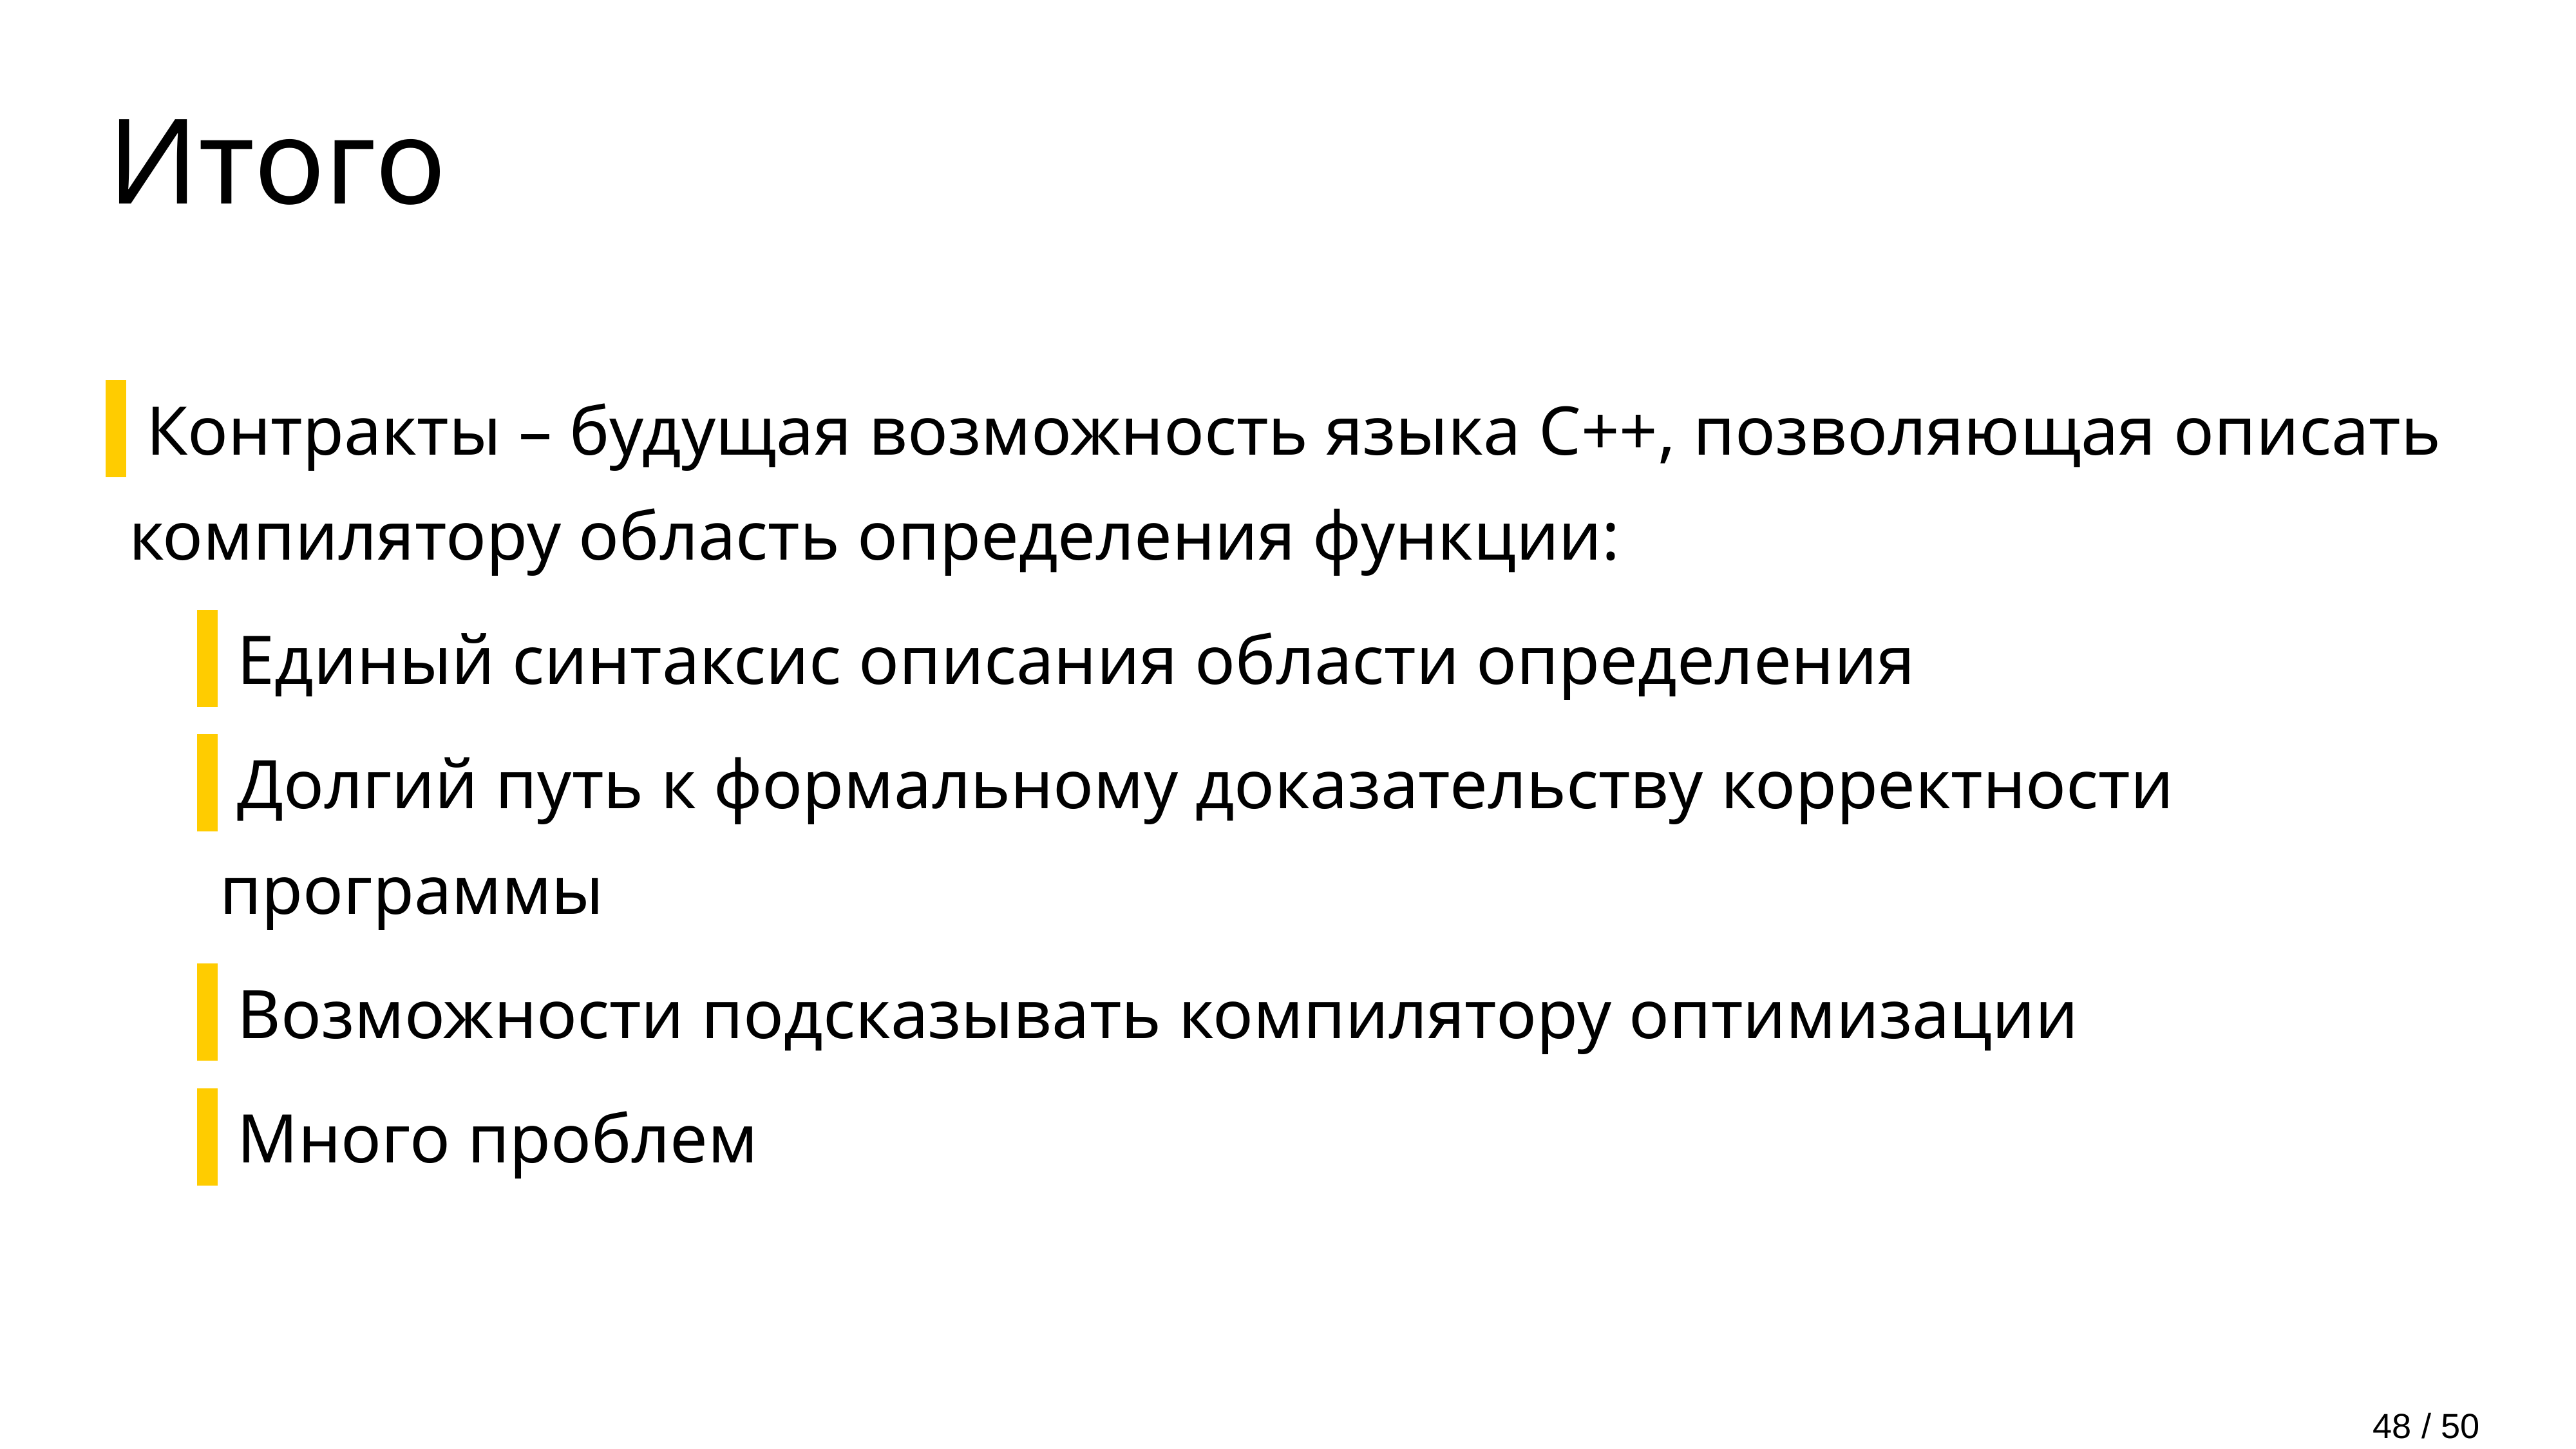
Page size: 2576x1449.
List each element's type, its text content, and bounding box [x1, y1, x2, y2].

text_box <number> / 50 [2363, 1402, 2576, 1449]
title Итого [108, 80, 2468, 242]
text_box Контракты – будущая возможность языка С++, позволяющая описать компилятору область определения функции: Единый синтаксис описания области определения Долгий путь к формальному доказательству корректности программы Возможности подсказывать компилятору оптимизации Много проблем [96, 364, 2512, 1419]
